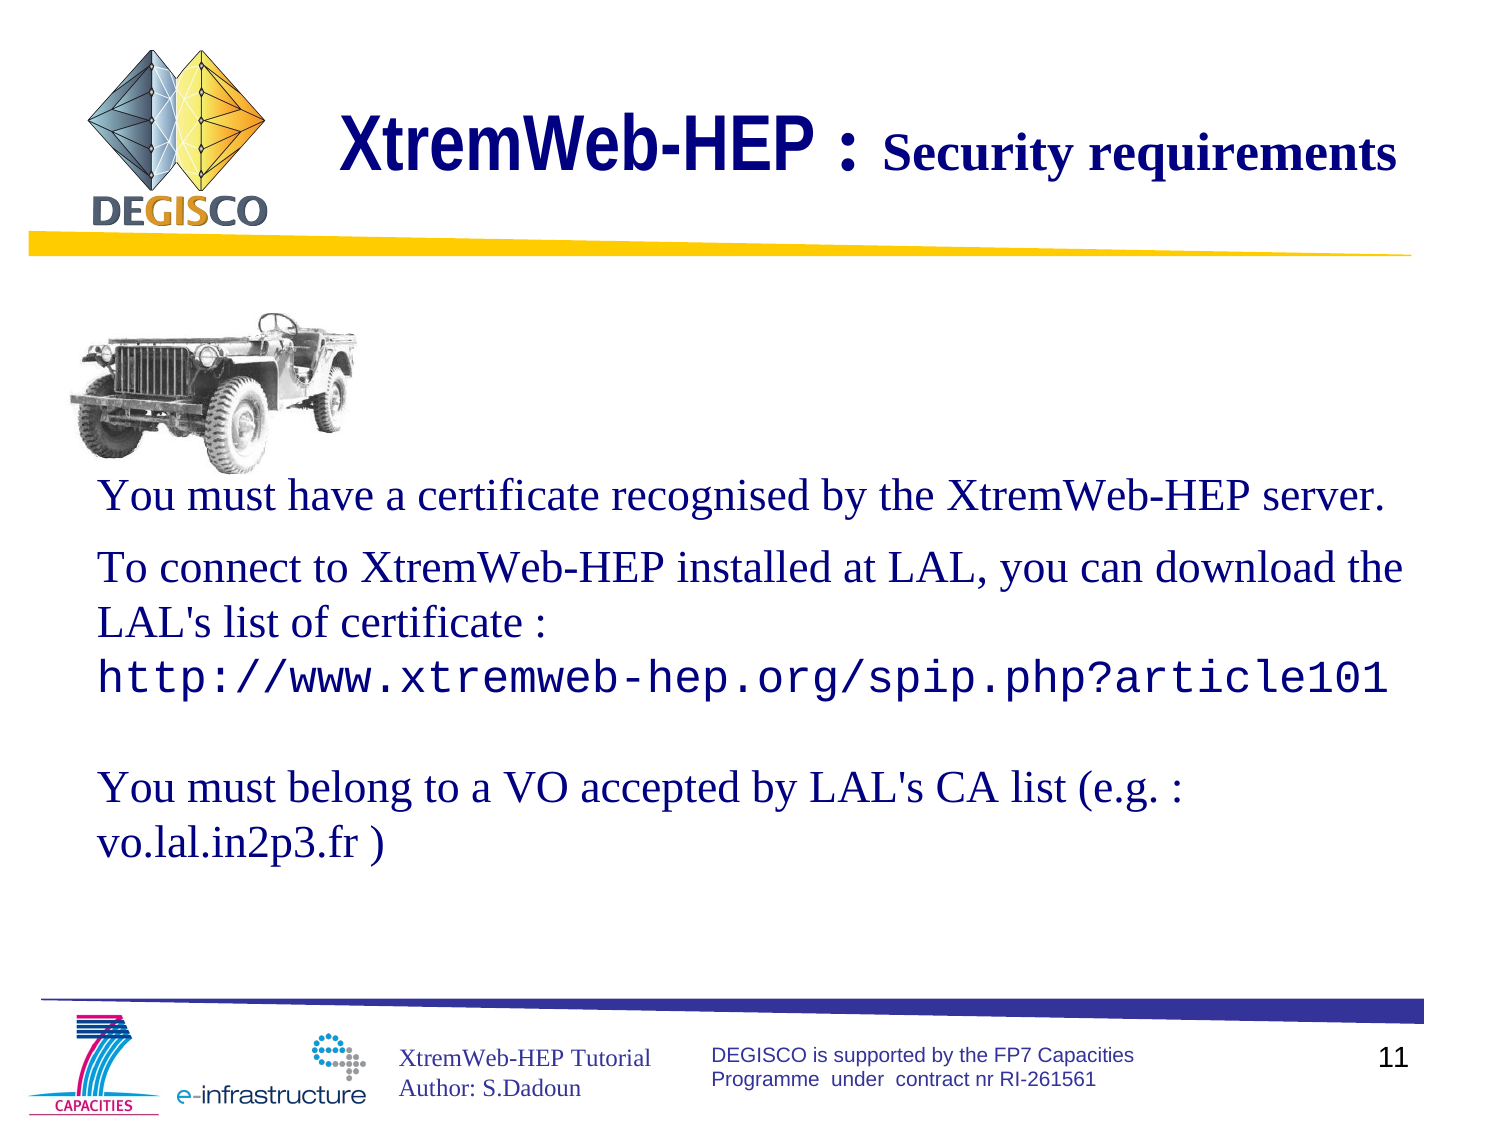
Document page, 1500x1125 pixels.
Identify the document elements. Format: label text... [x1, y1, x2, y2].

picture [317, 1038, 340, 1049]
subtitle You must have a certificate recognised by the XtremWeb-HEP server. To connect to XtremWeb-HEP installed at LAL, you can download the LAL's list of certificate : http://www.xtremweb-hep.org/spip.php?article101 You must belong to a VO accepted by LAL's CA list (e.g. : vo.lal.in2p3.fr ) [96, 348, 1447, 1028]
picture [29, 265, 398, 518]
picture [177, 1033, 366, 1104]
title XtremWeb-HEP : Security requirements [259, 56, 1479, 221]
picture [65, 44, 287, 226]
picture [22, 1007, 165, 1124]
